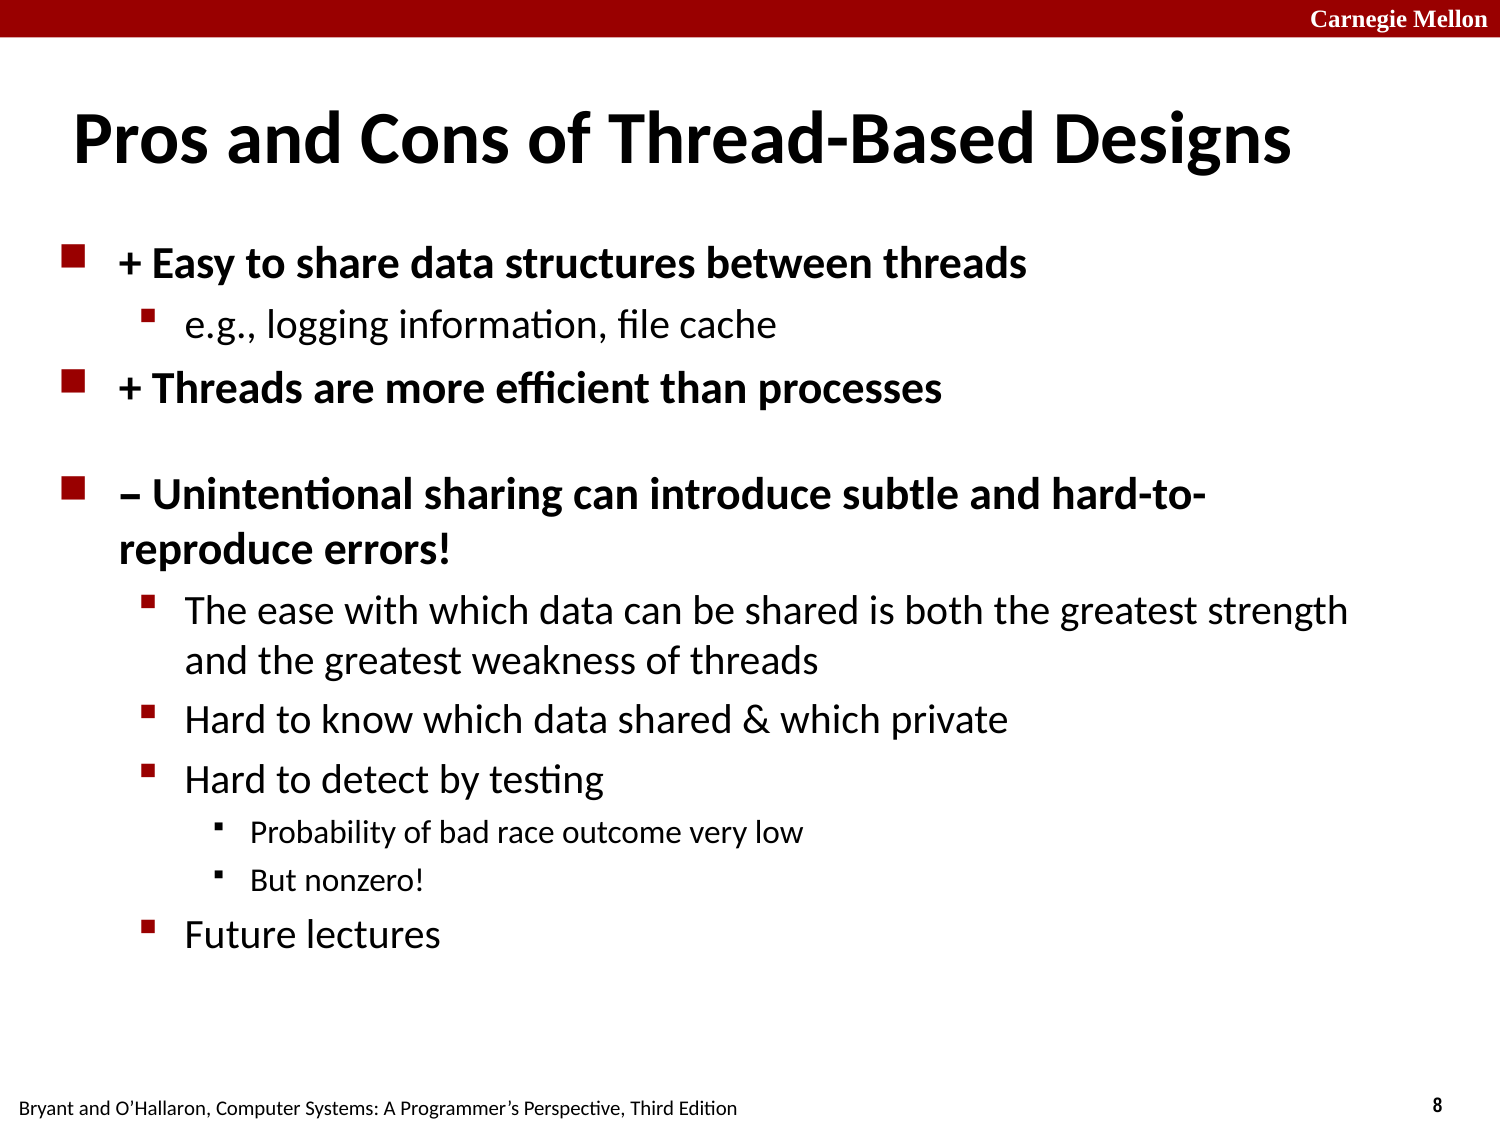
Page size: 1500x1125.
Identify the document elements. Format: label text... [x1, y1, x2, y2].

title Pros and Cons of Thread-Based Designs [58, 71, 1350, 197]
list + Easy to share data structures between threads e.g., logging information, file cache + Threads are more efficient than processes – Unintentional sharing can introduce subtle and hard-to-reproduce errors! The ease with which data can be shared is both the greatest strength and the greatest weakness of threads Hard to know which data shared & which private Hard to detect by testing Probability of bad race outcome very low But nonzero! Future lectures [47, 224, 1411, 1082]
